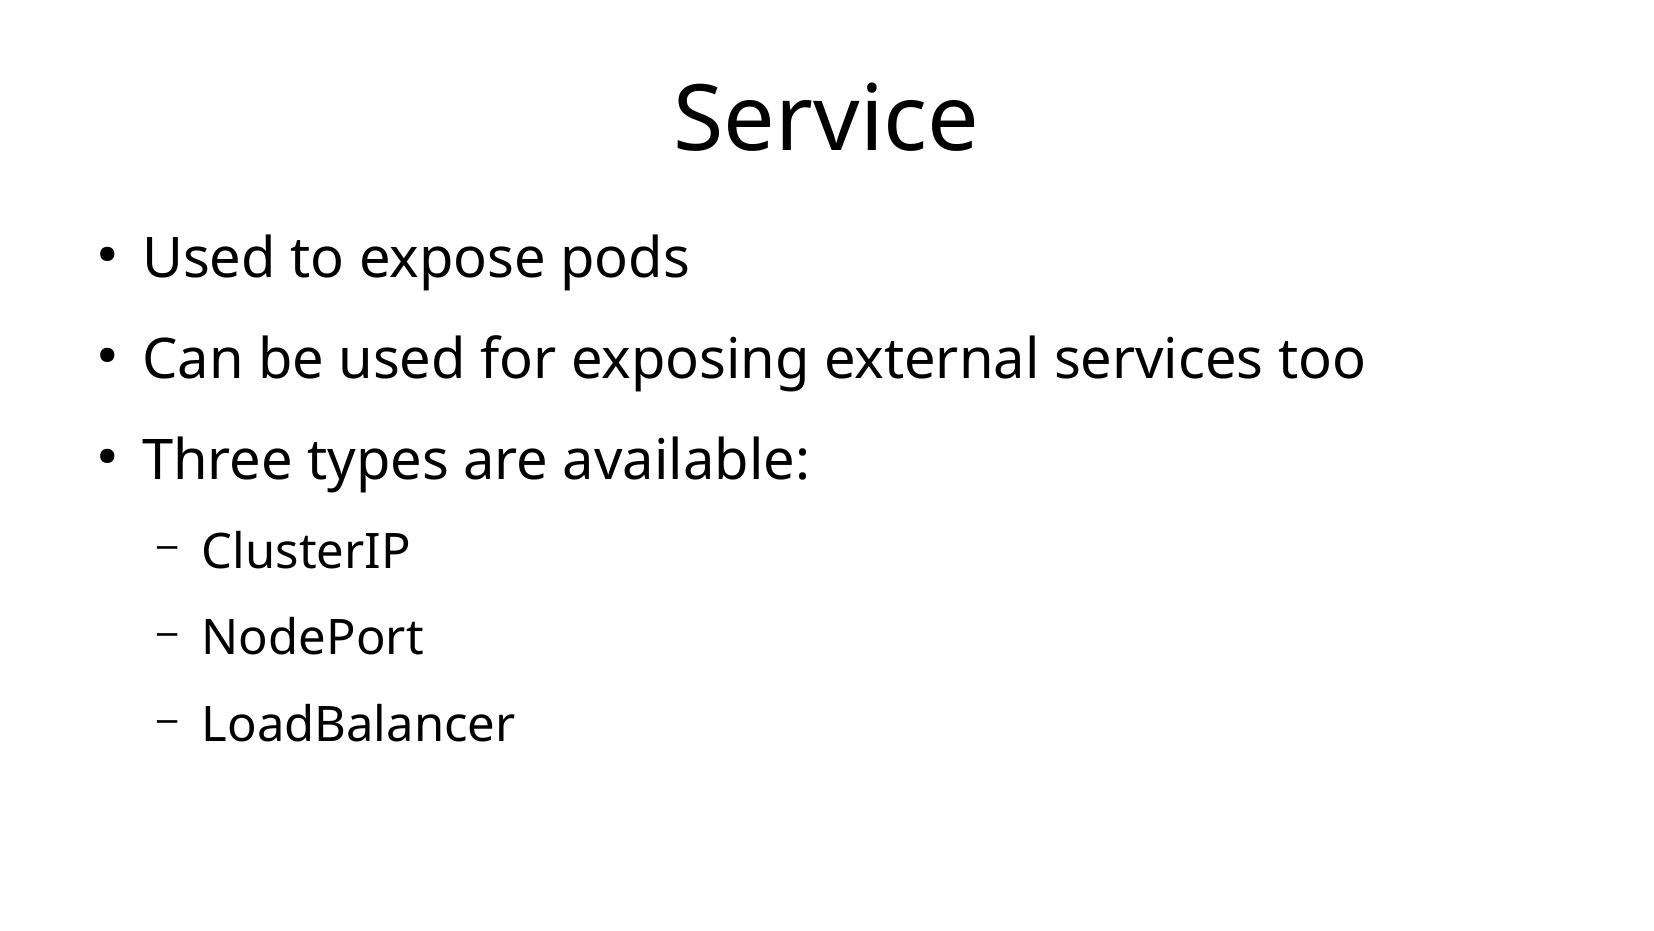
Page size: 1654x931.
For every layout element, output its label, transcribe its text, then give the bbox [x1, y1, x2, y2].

list Used to expose pods Can be used for exposing external services too Three types are available: ClusterIP NodePort LoadBalancer [82, 217, 1571, 758]
title Service [82, 37, 1571, 193]
